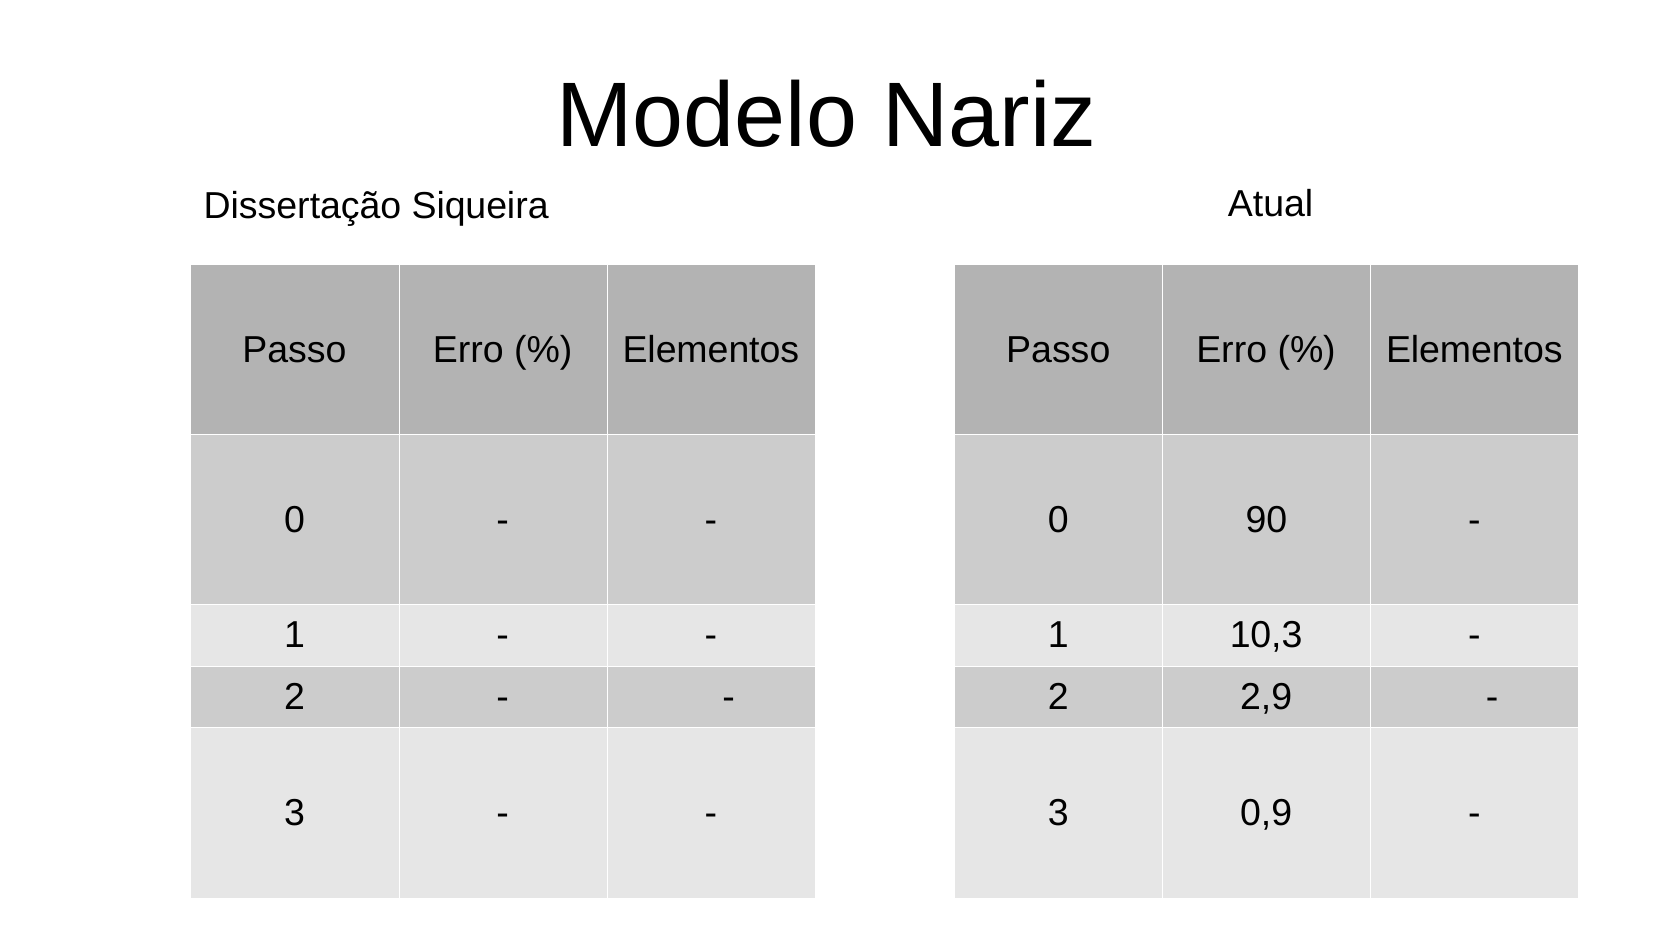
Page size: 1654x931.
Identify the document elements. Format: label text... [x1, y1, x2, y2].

table_cell 3 [191, 728, 399, 898]
table_cell 3 [955, 728, 1162, 898]
table_cell 0,9 [1163, 728, 1370, 898]
title Modelo Nariz [82, 37, 1571, 193]
table_cell 1 [191, 605, 399, 666]
text_box Dissertação Siqueira [188, 177, 615, 234]
table_header Erro (%) [400, 265, 607, 434]
table_cell - [608, 435, 815, 604]
table_cell 10,3 [1163, 605, 1370, 666]
table_cell - [400, 435, 607, 604]
table_cell - [608, 667, 815, 727]
table_cell - [1371, 435, 1578, 604]
table_cell - [400, 605, 607, 666]
table_cell 2 [955, 667, 1162, 727]
table_cell 2 [191, 667, 399, 727]
table_cell - [400, 667, 607, 727]
table_cell - [608, 728, 815, 898]
table_cell - [1371, 728, 1578, 898]
table_cell - [1371, 667, 1578, 727]
table_cell - [1371, 605, 1578, 666]
table_cell 0 [955, 435, 1162, 604]
table_cell - [608, 605, 815, 666]
text_box Atual [1213, 175, 1359, 233]
table_header Elementos [608, 265, 815, 434]
table_cell 2,9 [1163, 667, 1370, 727]
table_header Erro (%) [1163, 265, 1370, 434]
table_header Passo [191, 265, 399, 434]
table_cell 1 [955, 605, 1162, 666]
table_header Elementos [1371, 265, 1578, 434]
table_cell - [400, 728, 607, 898]
table_cell 0 [191, 435, 399, 604]
table_cell 90 [1163, 435, 1370, 604]
table_header Passo [955, 265, 1162, 434]
